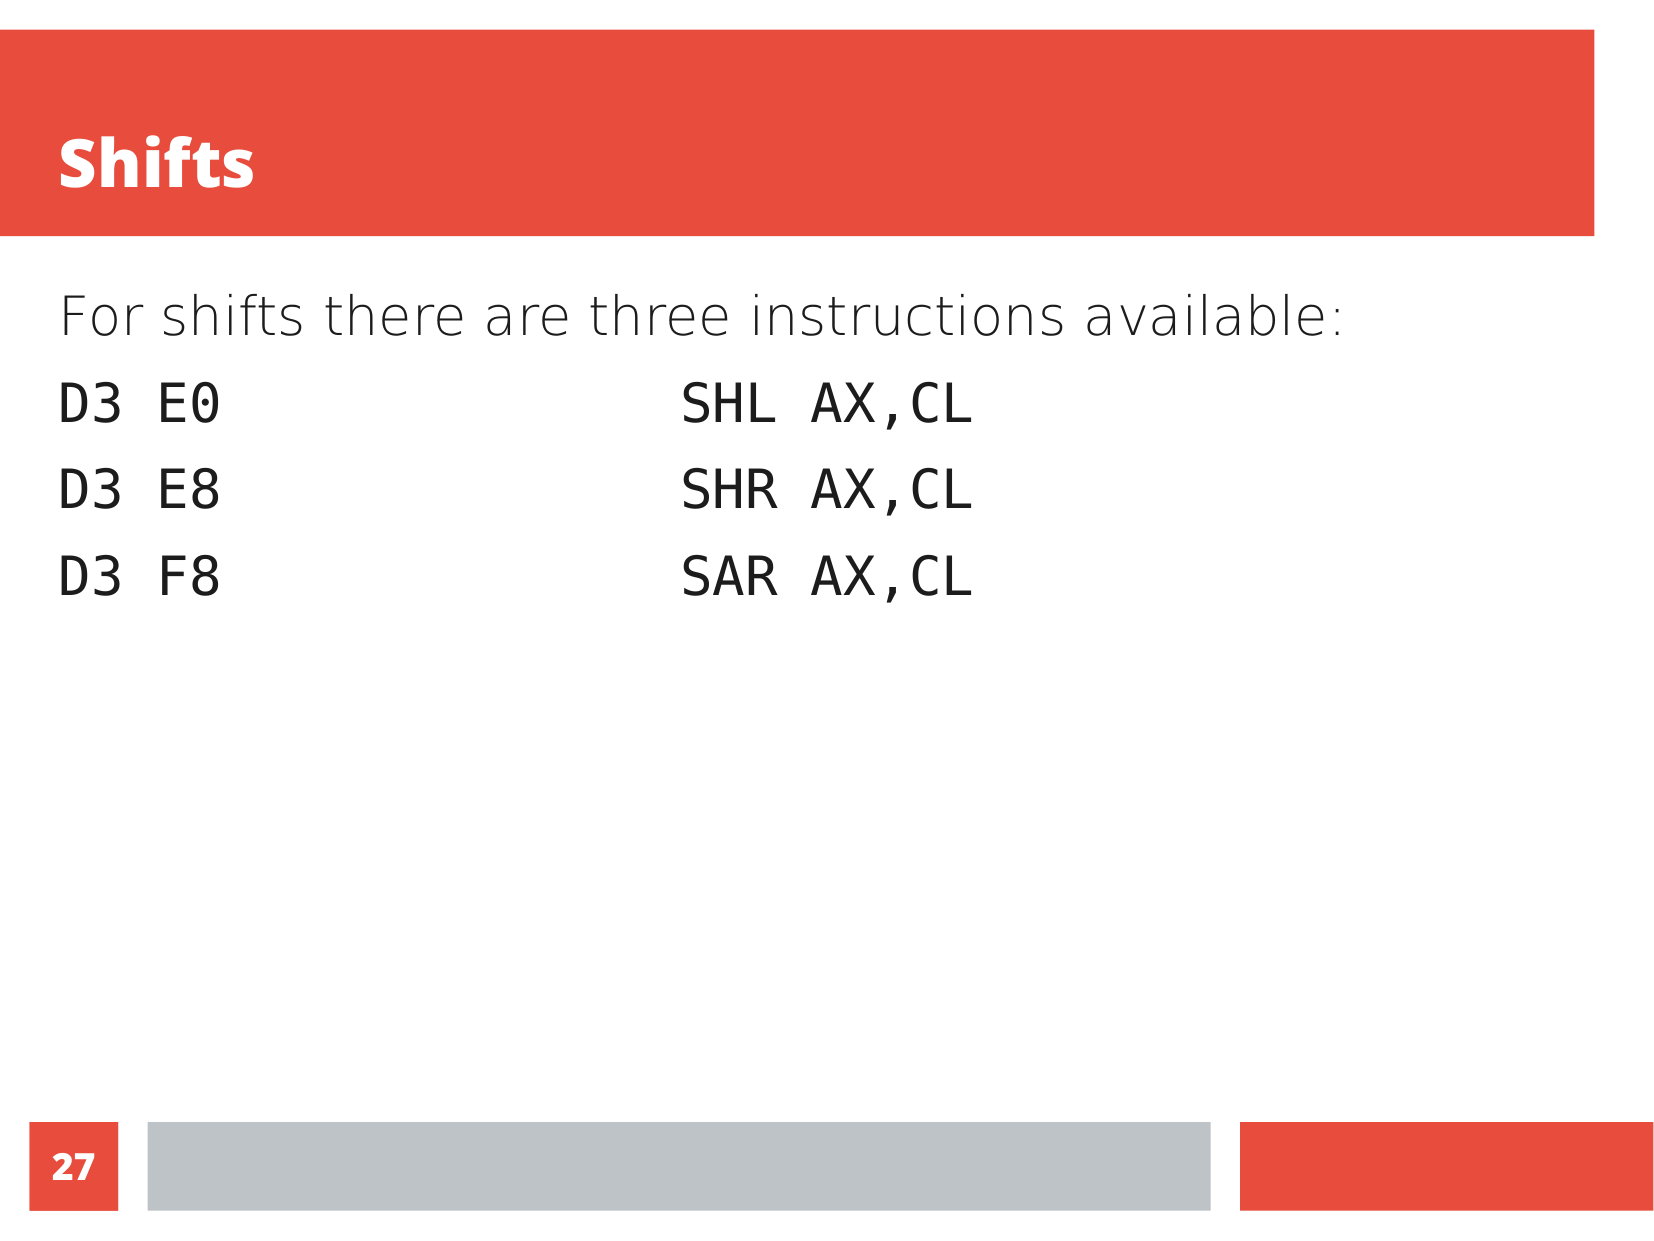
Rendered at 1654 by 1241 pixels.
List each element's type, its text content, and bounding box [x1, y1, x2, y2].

title Shifts [59, 59, 1595, 207]
list For shifts there are three instructions available: D3 E0 SHL AX,CL D3 E8 SHR AX,CL D3 F8 SAR AX,CL [59, 285, 1606, 1111]
